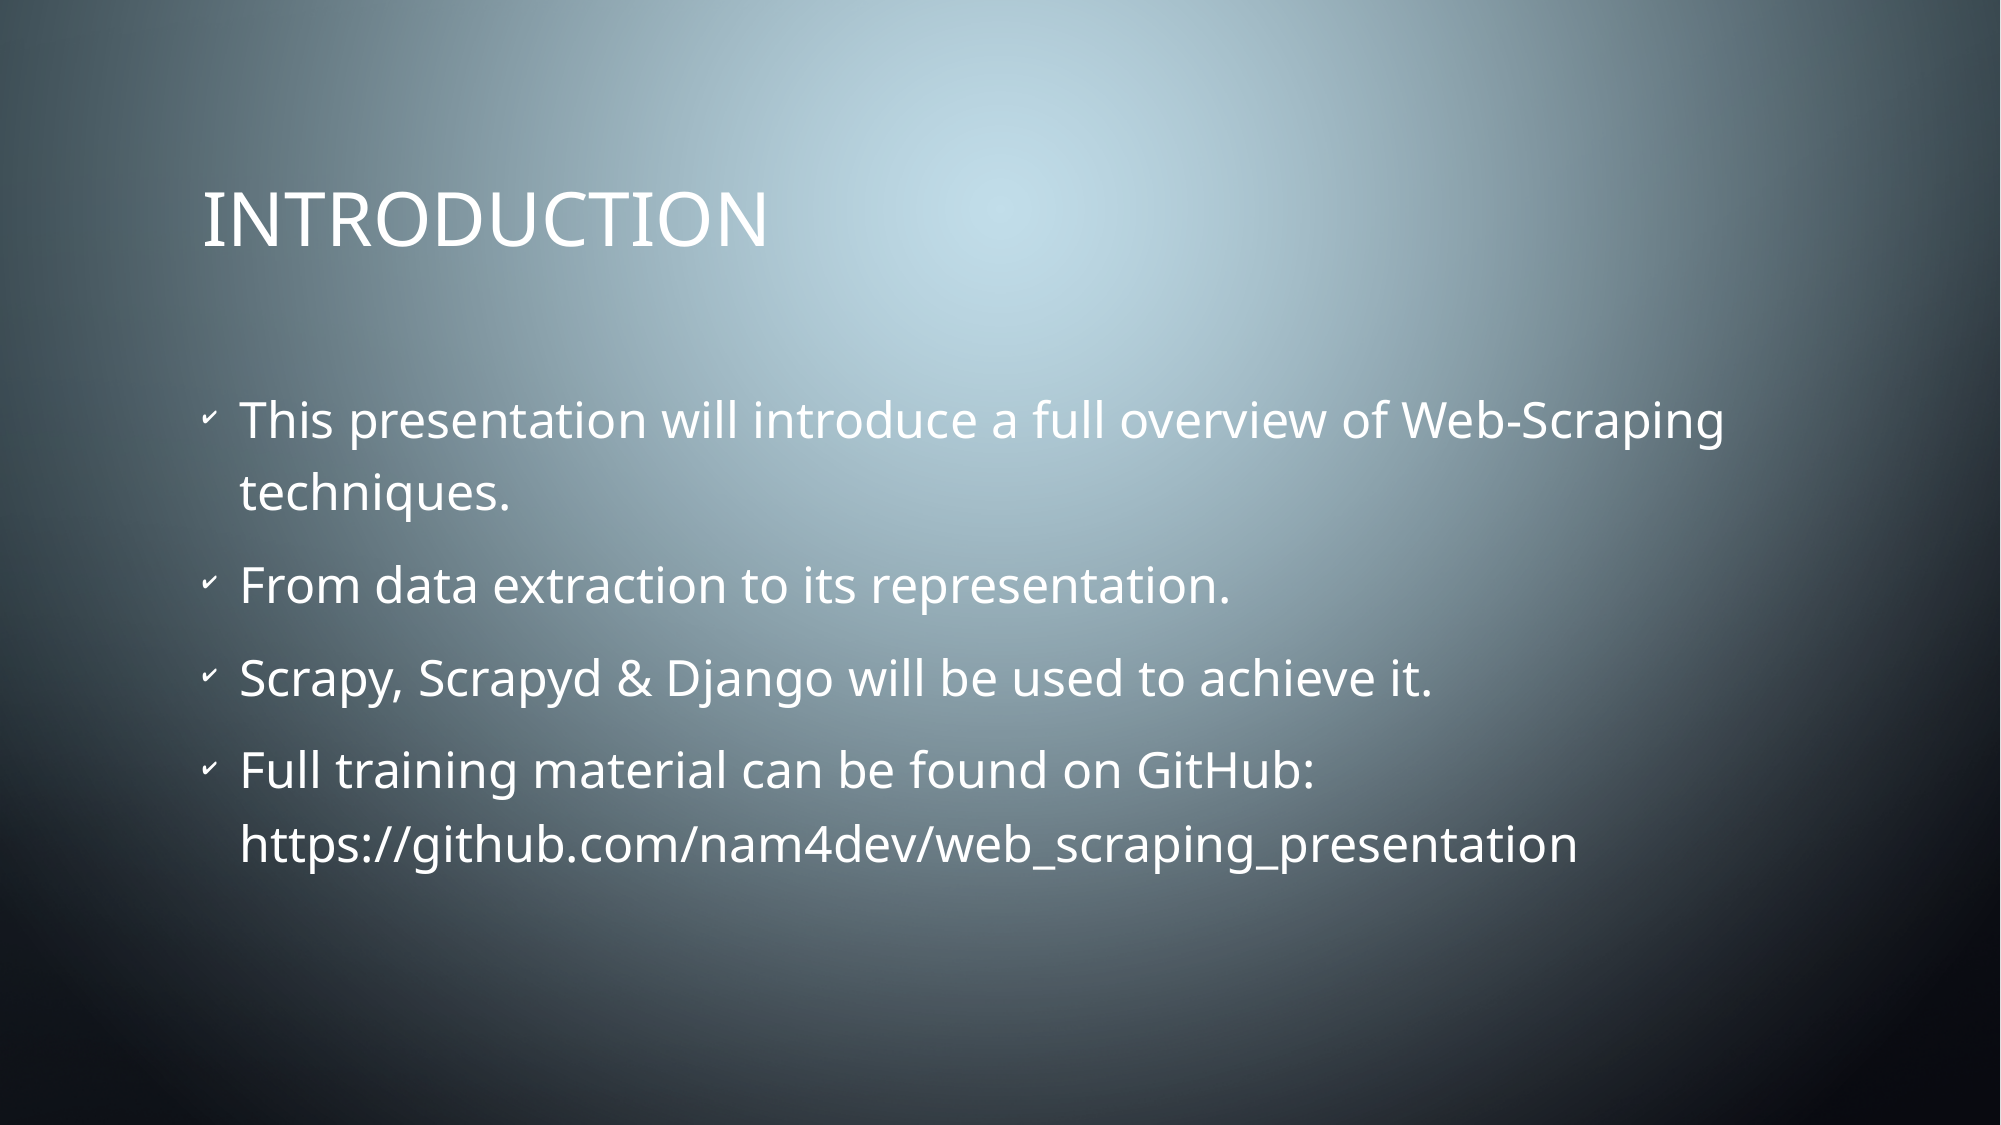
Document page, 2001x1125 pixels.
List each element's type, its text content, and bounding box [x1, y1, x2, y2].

title INTROduction [187, 101, 1813, 344]
list This presentation will introduce a full overview of Web-Scraping techniques. From data extraction to its representation. Scrapy, Scrapyd & Django will be used to achieve it. Full training material can be found on GitHub: https://github.com/nam4dev/web_scraping_presentation [187, 369, 1813, 950]
picture [0, 0, 2001, 1125]
